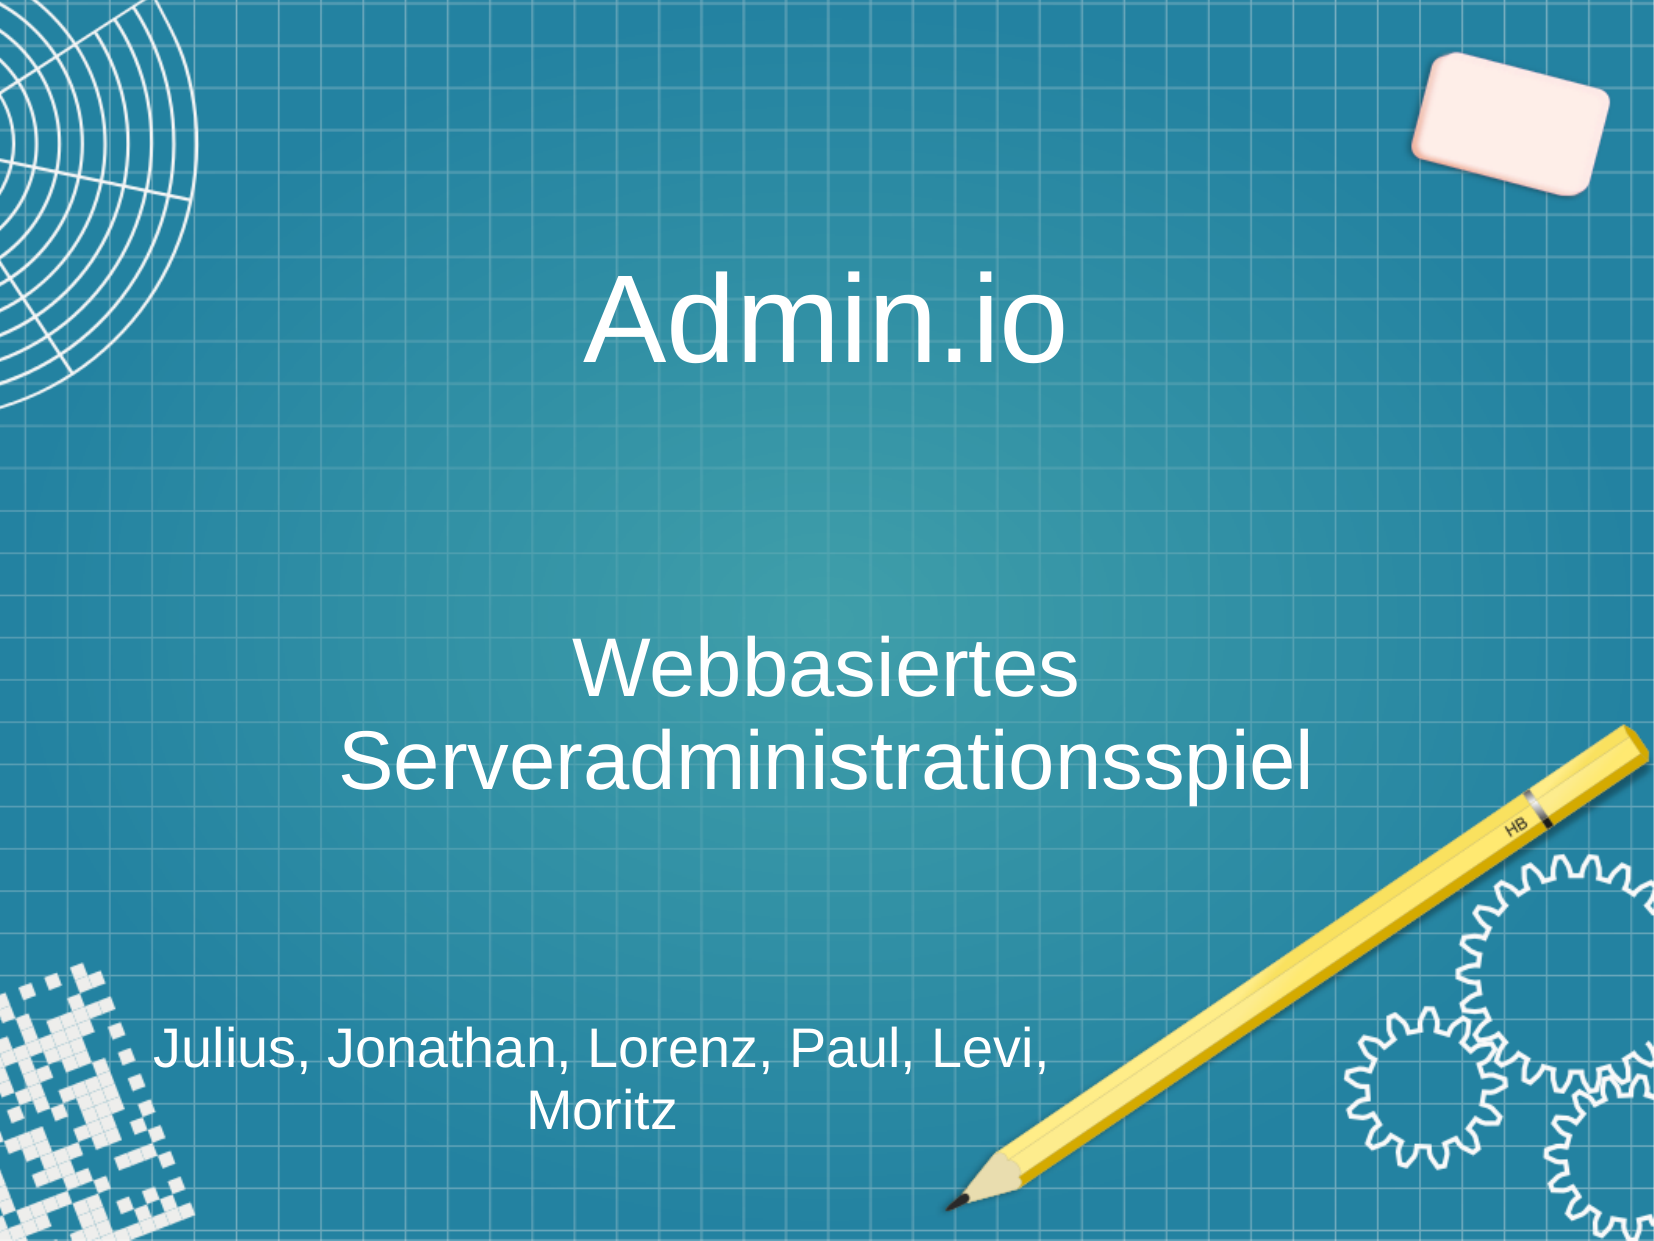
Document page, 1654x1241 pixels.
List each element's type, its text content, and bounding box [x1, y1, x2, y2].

subtitle Webbasiertes Serveradministrationsspiel [82, 413, 1571, 1016]
picture [0, 0, 1654, 1241]
text_box Julius, Jonathan, Lorenz, Paul, Levi, Moritz [141, 1015, 1063, 1143]
title Admin.io [82, 177, 1571, 413]
